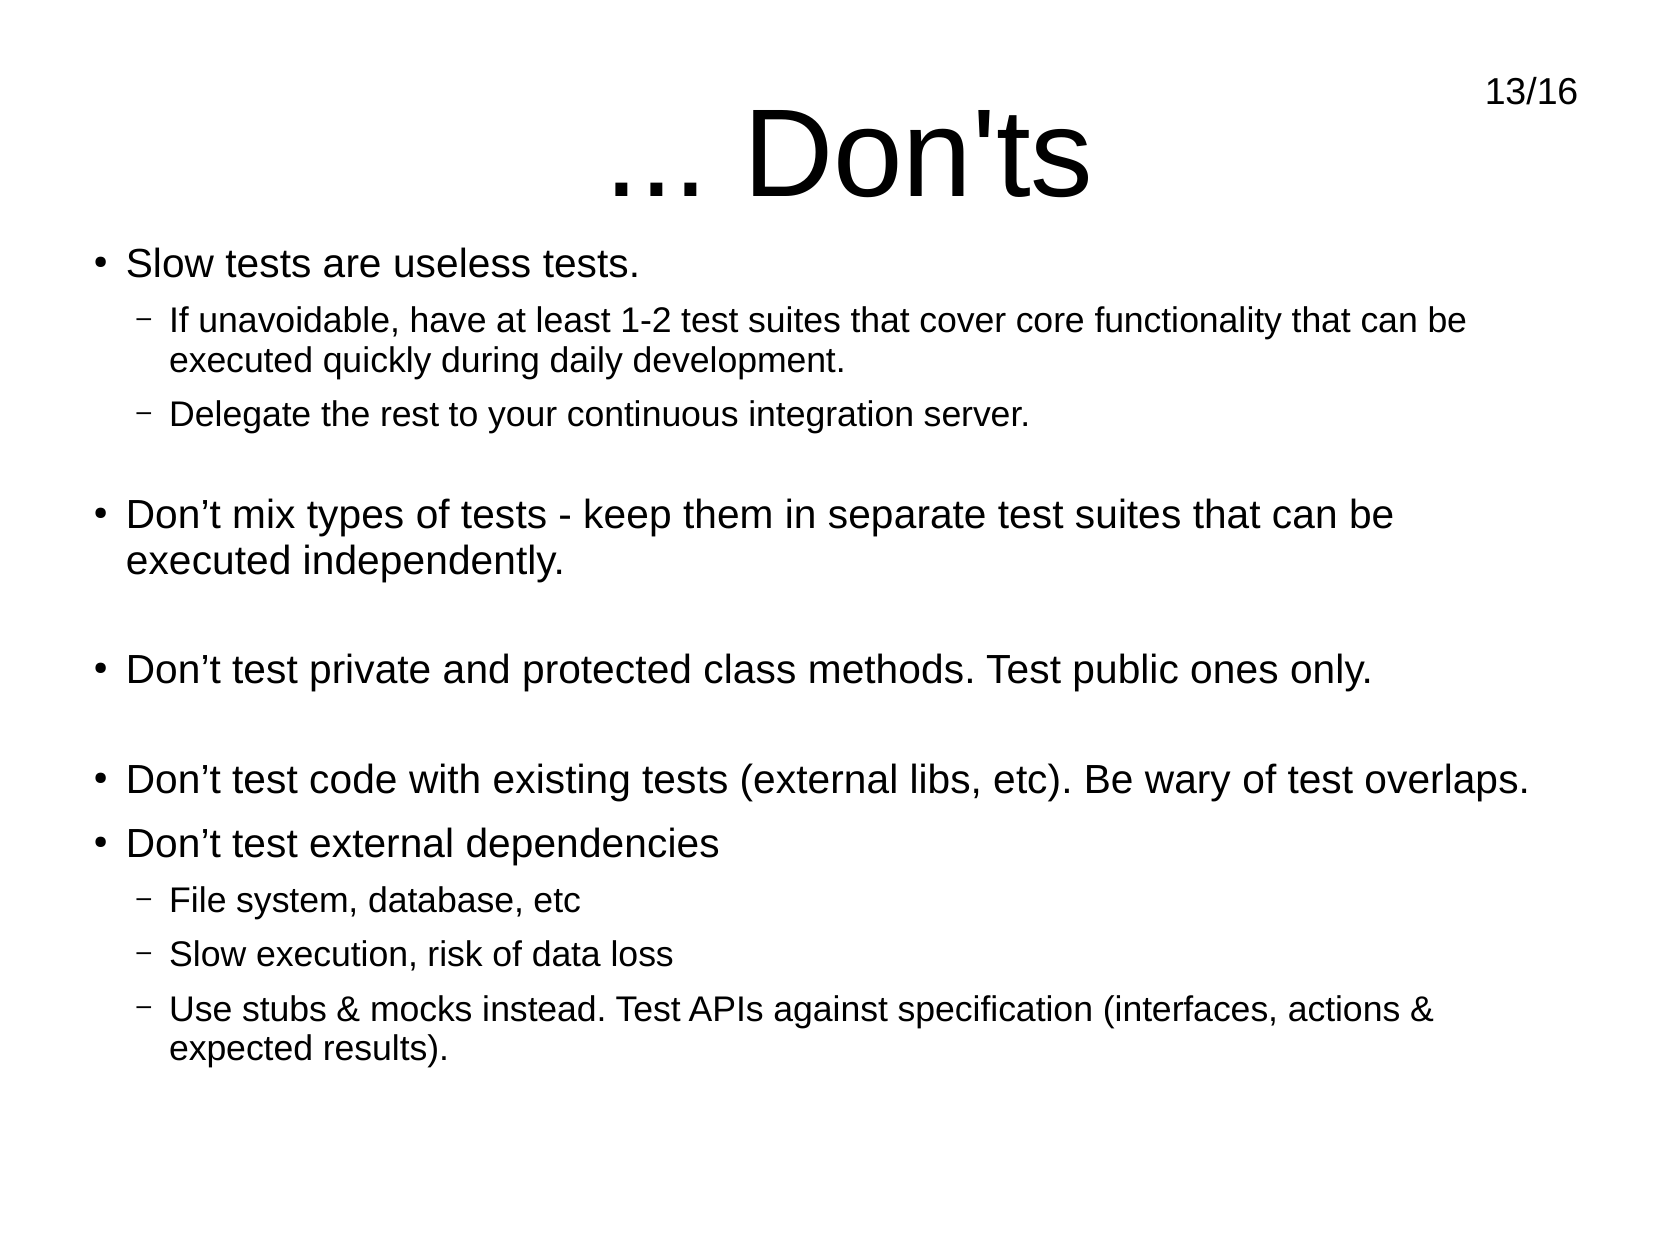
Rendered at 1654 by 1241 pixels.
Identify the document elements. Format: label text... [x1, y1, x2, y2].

title ... Don'ts [82, 49, 1571, 240]
text_box <number>/16 [1470, 63, 1606, 162]
list Slow tests are useless tests. If unavoidable, have at least 1-2 test suites that cover core functionality that can be executed quickly during daily development. Delegate the rest to your continuous integration server. Don’t mix types of tests - keep them in separate test suites that can be executed independently. Don’t test private and protected class methods. Test public ones only. Don’t test code with existing tests (external libs, etc). Be wary of test overlaps. Don’t test external dependencies File system, database, etc Slow execution, risk of data loss Use stubs & mocks instead. Test APIs against specification (interfaces, actions & expected results). [82, 240, 1571, 1096]
